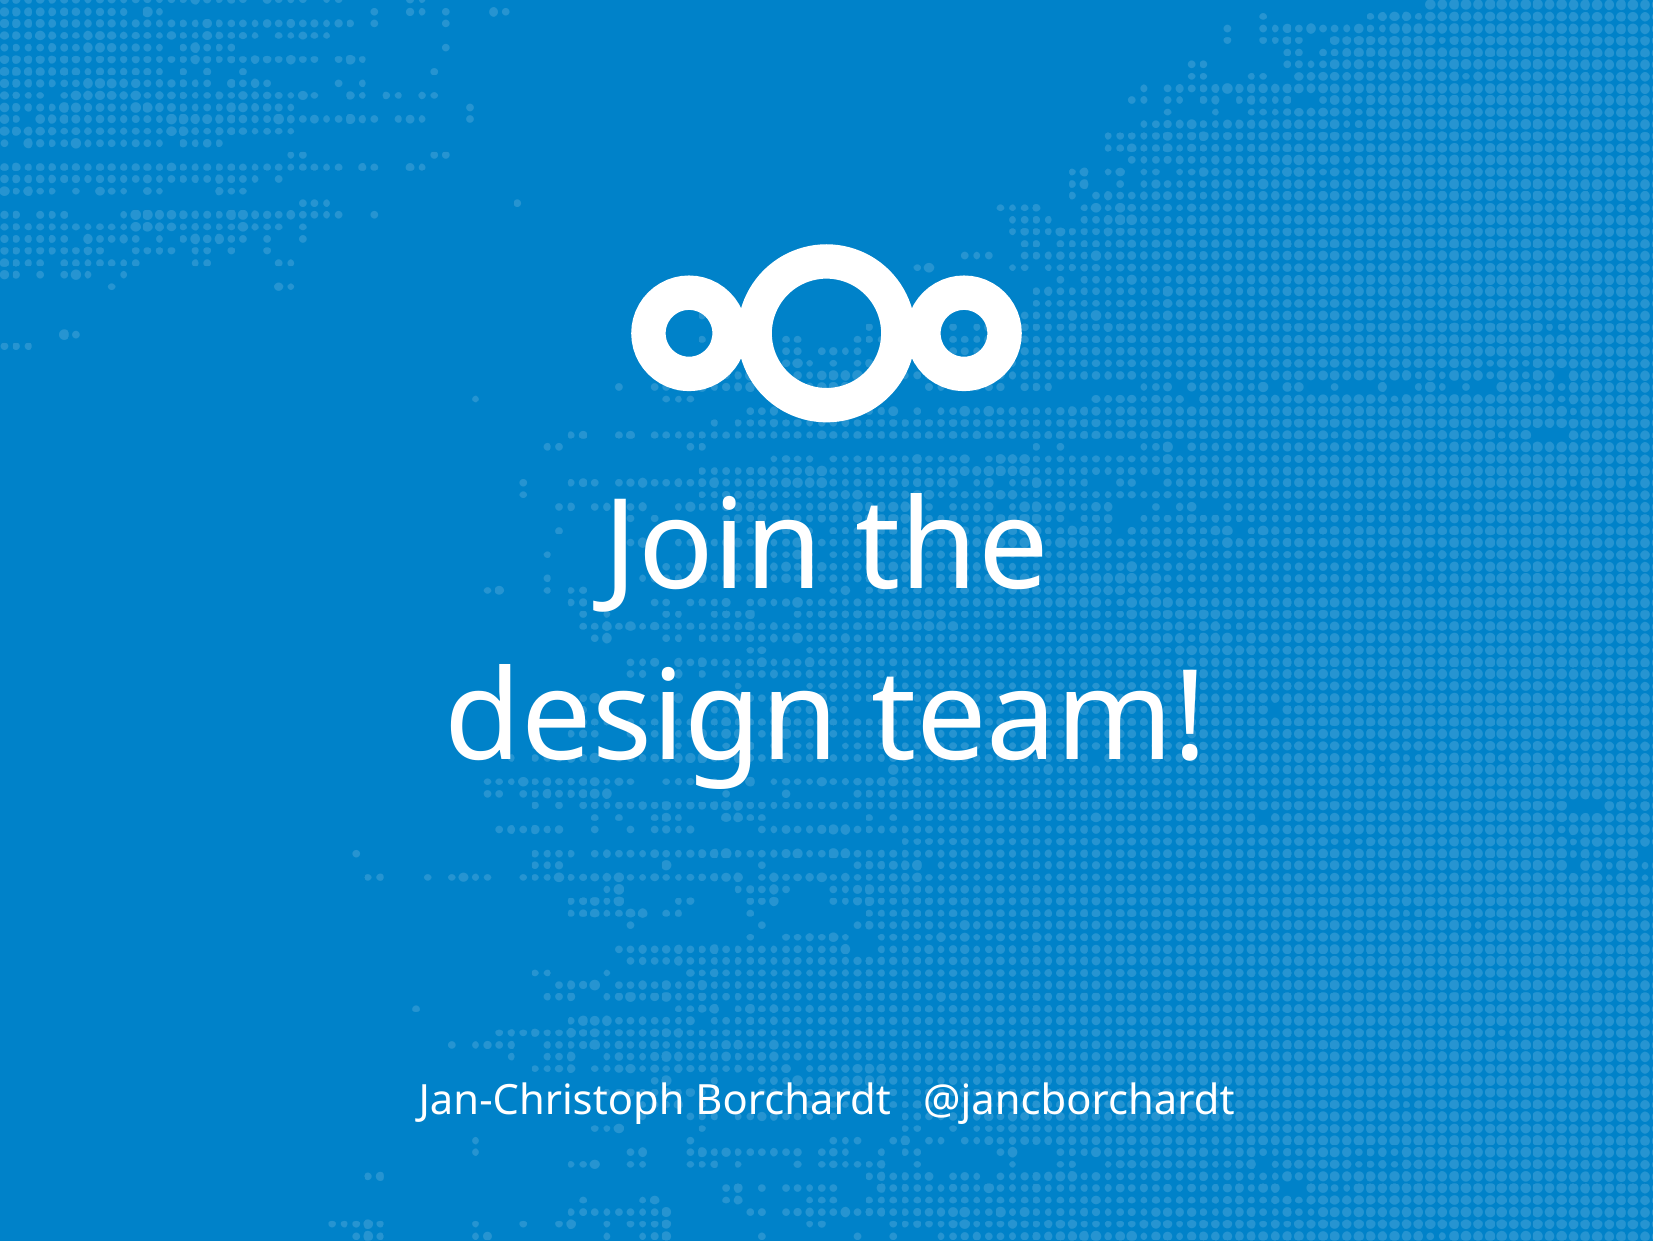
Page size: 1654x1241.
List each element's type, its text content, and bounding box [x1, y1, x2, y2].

title Join the design team! [82, 370, 1571, 881]
picture [0, 0, 1653, 1241]
title Jan-Christoph Borchardt @jancborchardt [82, 910, 1571, 1241]
